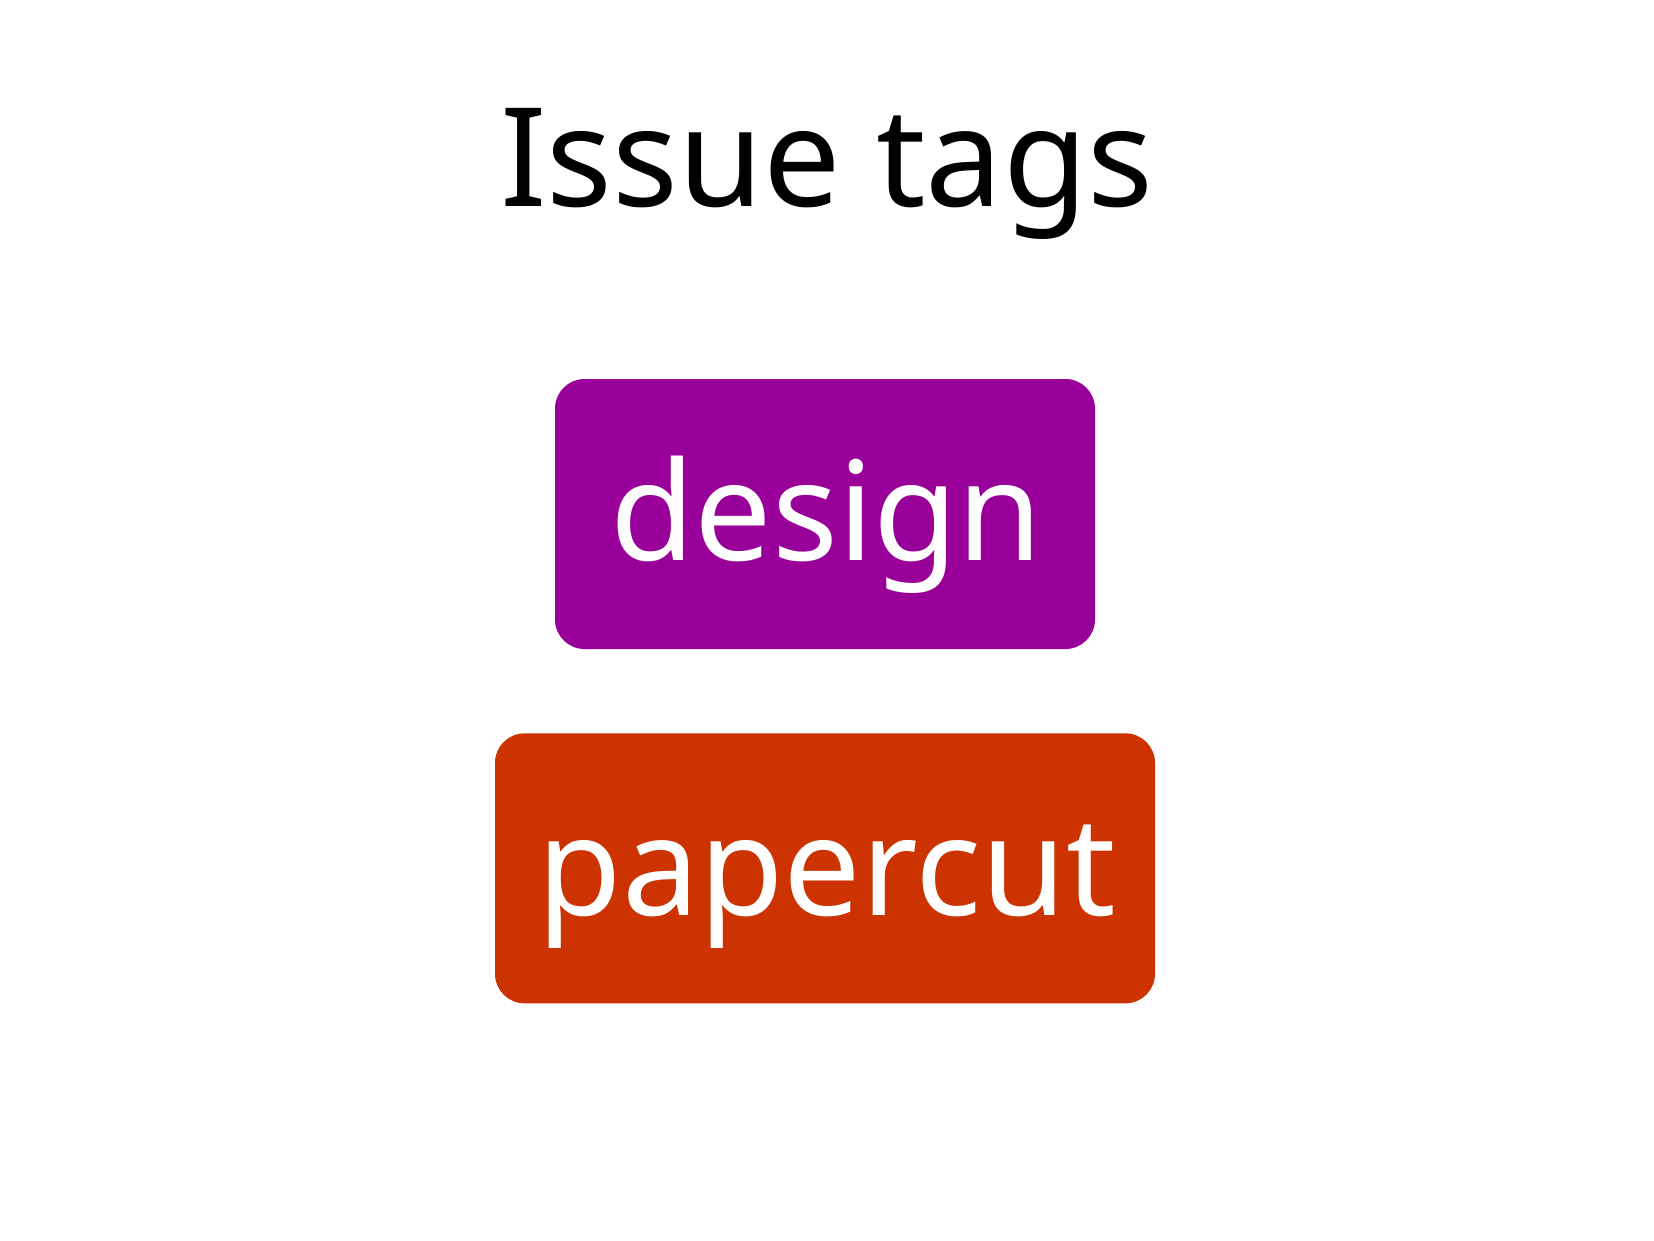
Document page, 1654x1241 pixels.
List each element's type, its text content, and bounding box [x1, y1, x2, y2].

text_box [555, 611, 1096, 650]
text_box [495, 733, 1155, 758]
title papercut [82, 758, 1571, 966]
text_box [495, 966, 1156, 1004]
title Issue tags [82, 49, 1571, 257]
text_box [555, 379, 1095, 403]
title design [82, 403, 1571, 611]
